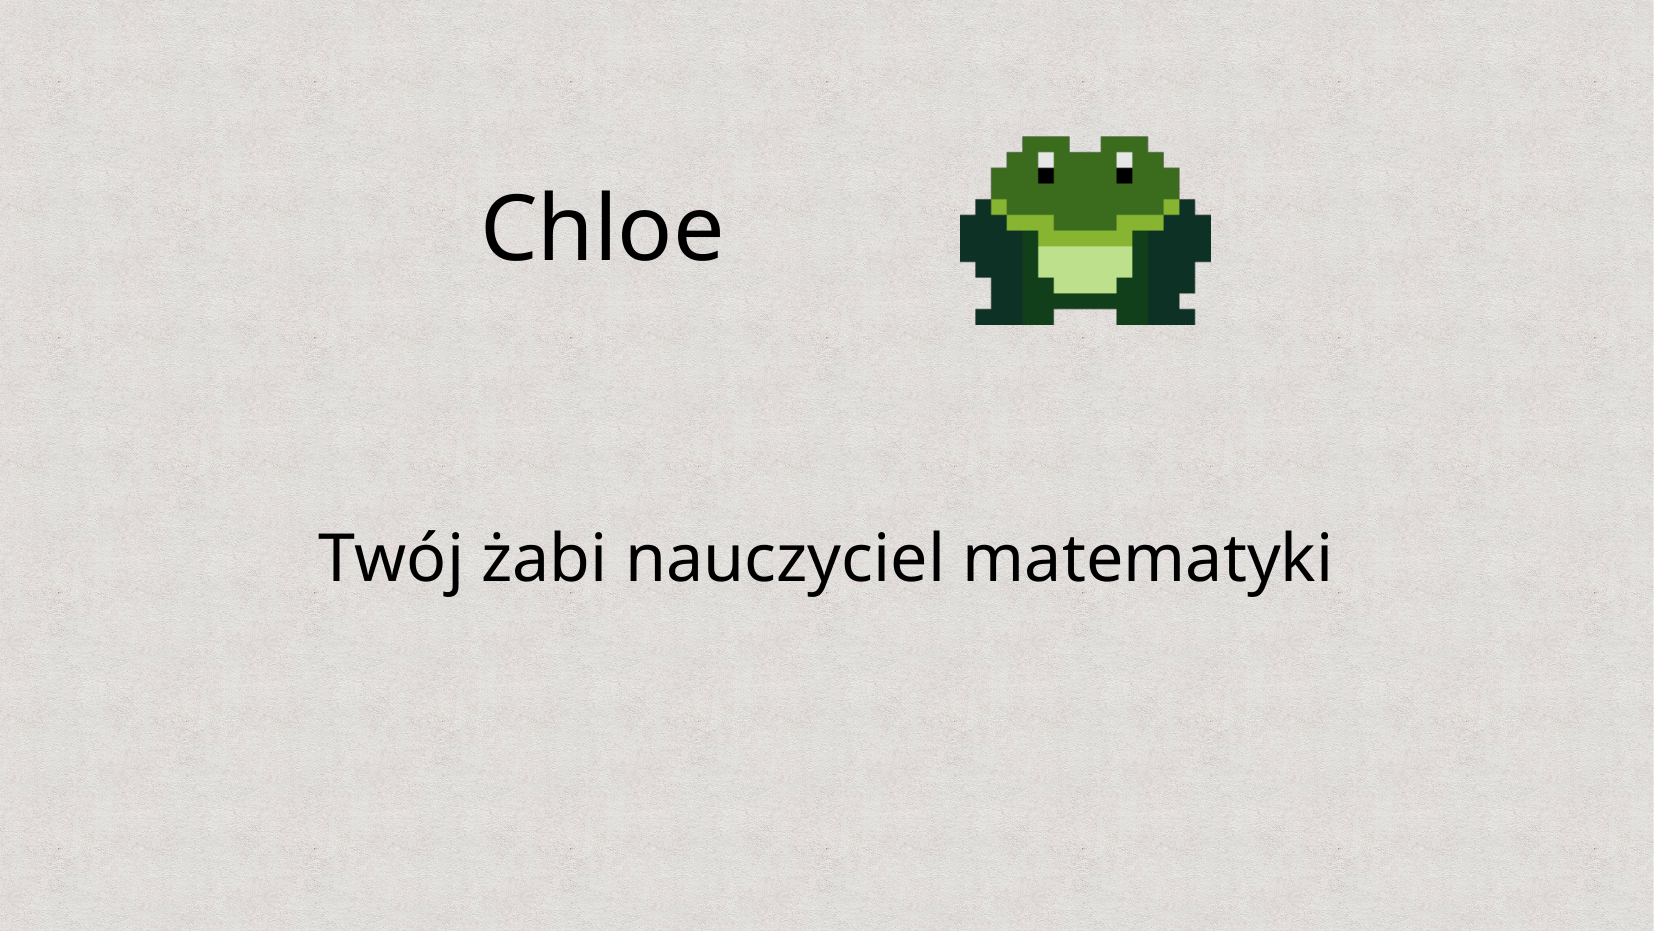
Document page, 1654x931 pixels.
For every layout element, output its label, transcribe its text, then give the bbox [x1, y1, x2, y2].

picture [0, 0, 1654, 931]
subtitle Twój żabi nauczyciel matematyki [118, 442, 1536, 669]
title Chloe [377, 147, 827, 303]
